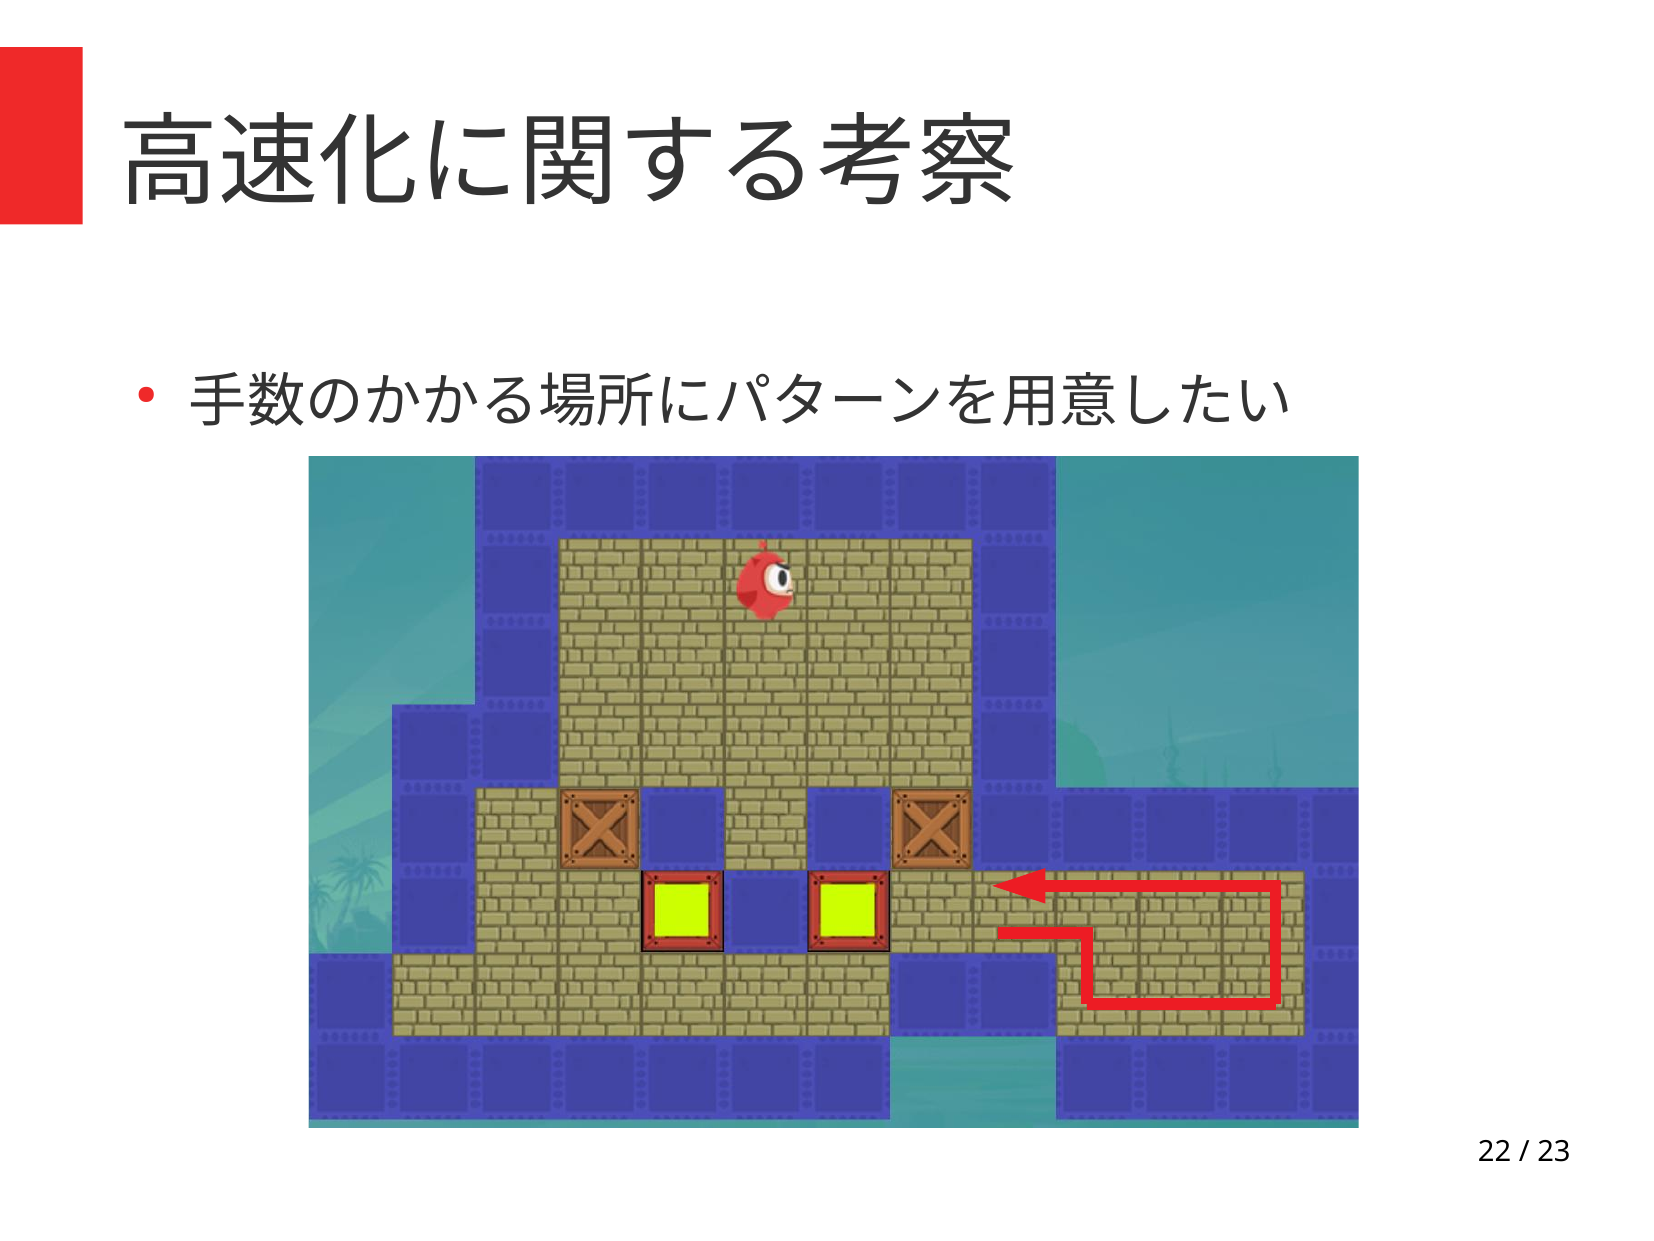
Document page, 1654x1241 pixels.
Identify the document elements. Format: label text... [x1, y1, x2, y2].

list 手数のかかる場所にパターンを用意したい [118, 354, 1536, 1074]
title 高速化に関する考察 [118, 49, 1571, 257]
picture [308, 456, 1359, 1128]
